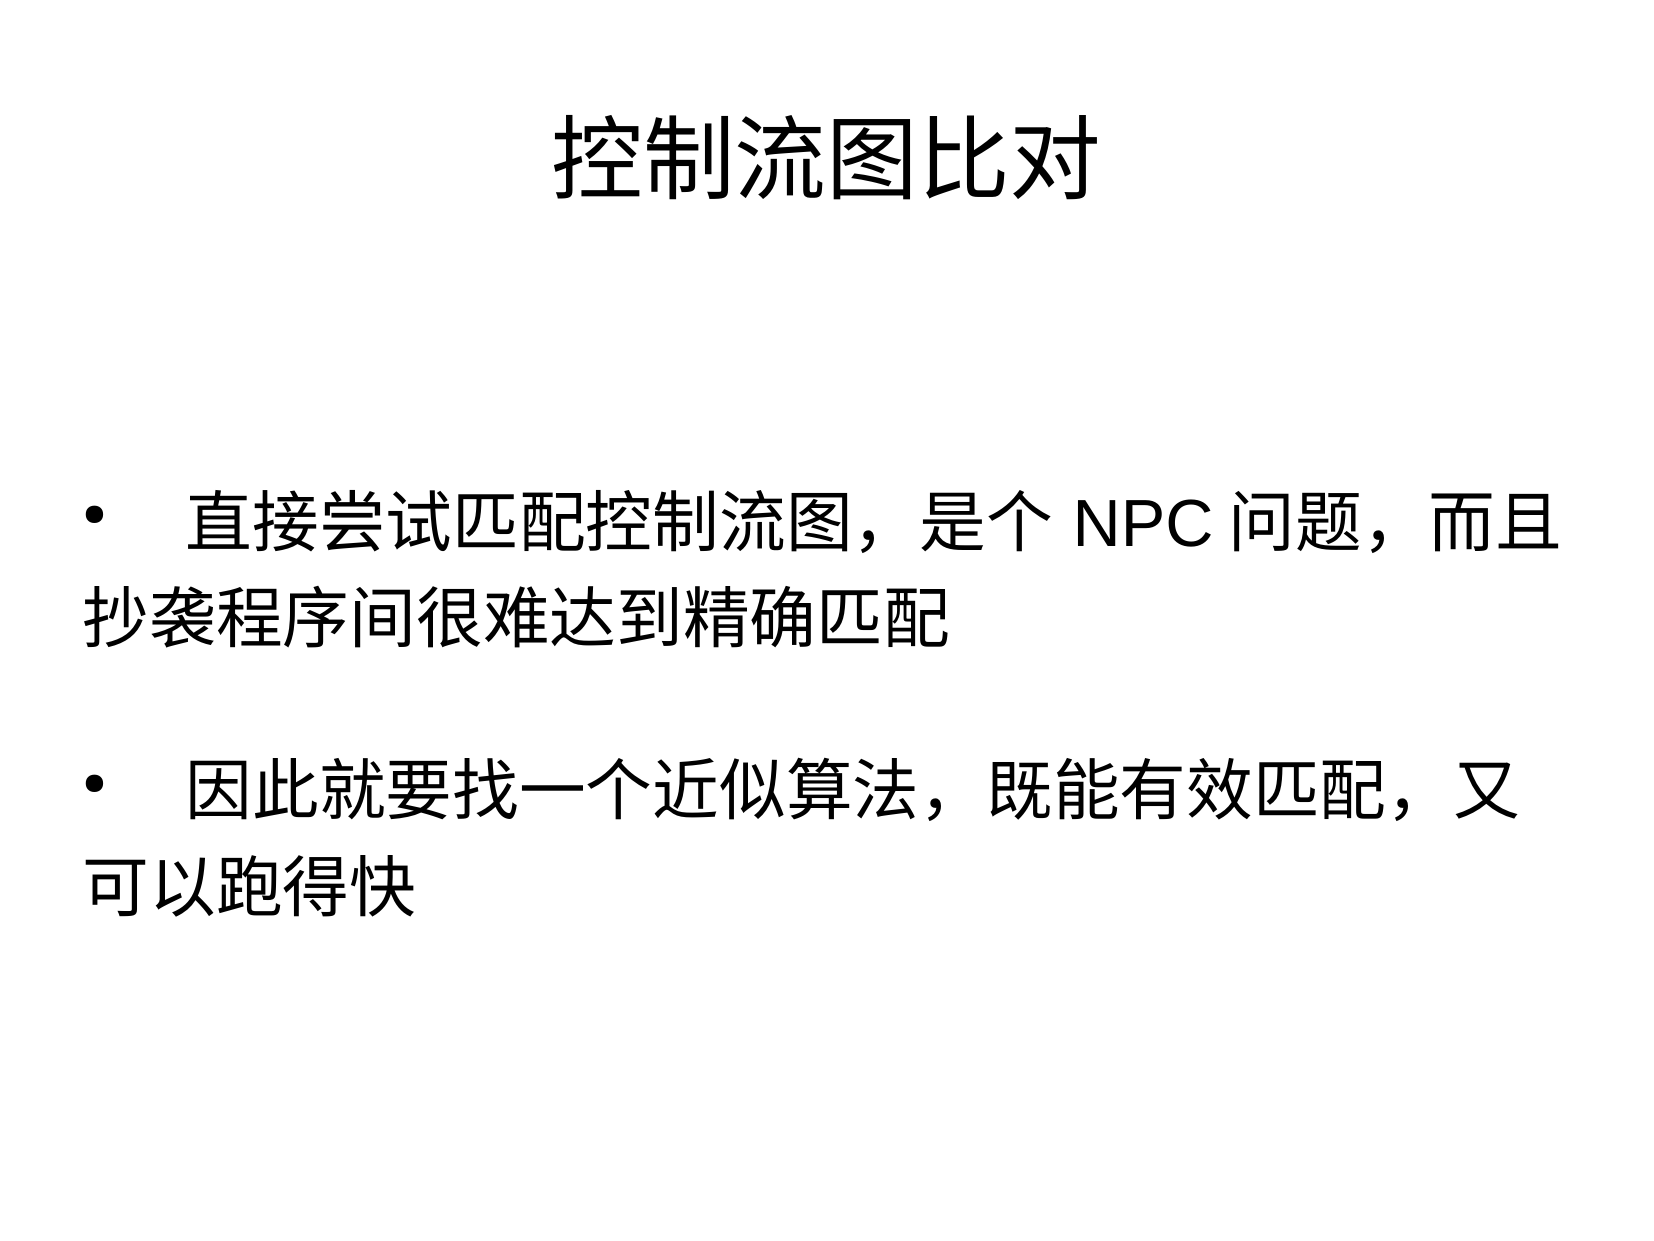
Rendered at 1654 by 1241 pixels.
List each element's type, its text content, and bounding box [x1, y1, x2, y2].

subtitle 直接尝试匹配控制流图，是个NPC问题，而且抄袭程序间很难达到精确匹配 因此就要找一个近似算法，既能有效匹配，又可以跑得快 [82, 290, 1571, 1109]
title 控制流图比对 [82, 49, 1571, 257]
